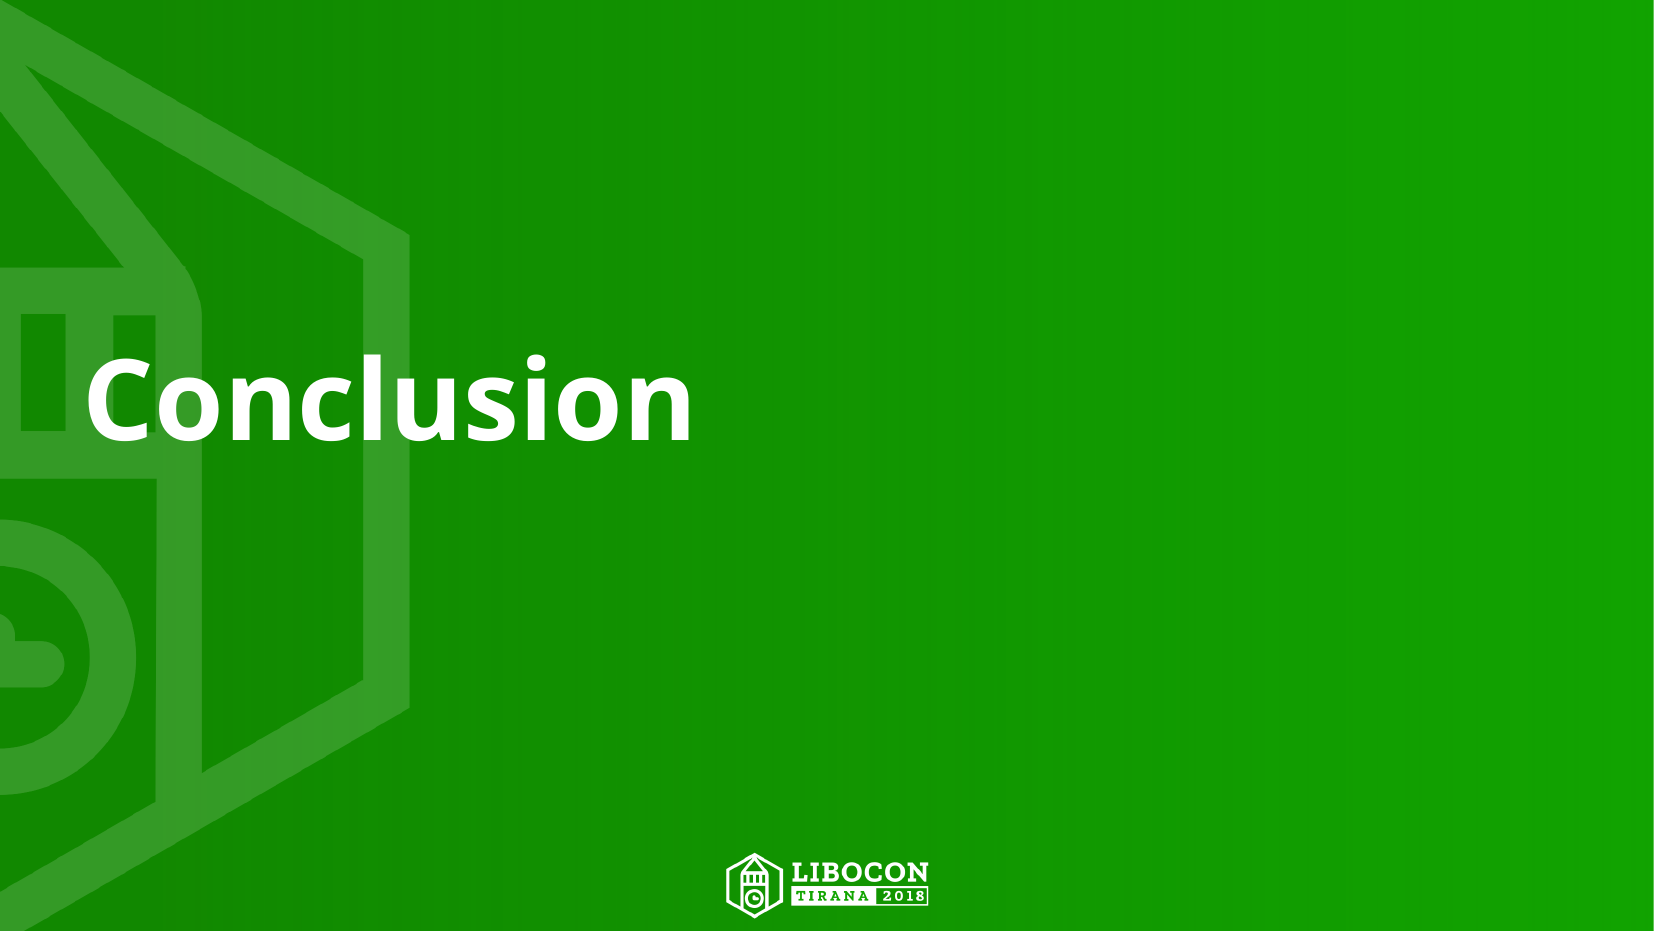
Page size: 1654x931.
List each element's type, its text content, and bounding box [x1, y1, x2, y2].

subtitle Conclusion [82, 37, 1571, 757]
picture [0, 0, 1654, 931]
